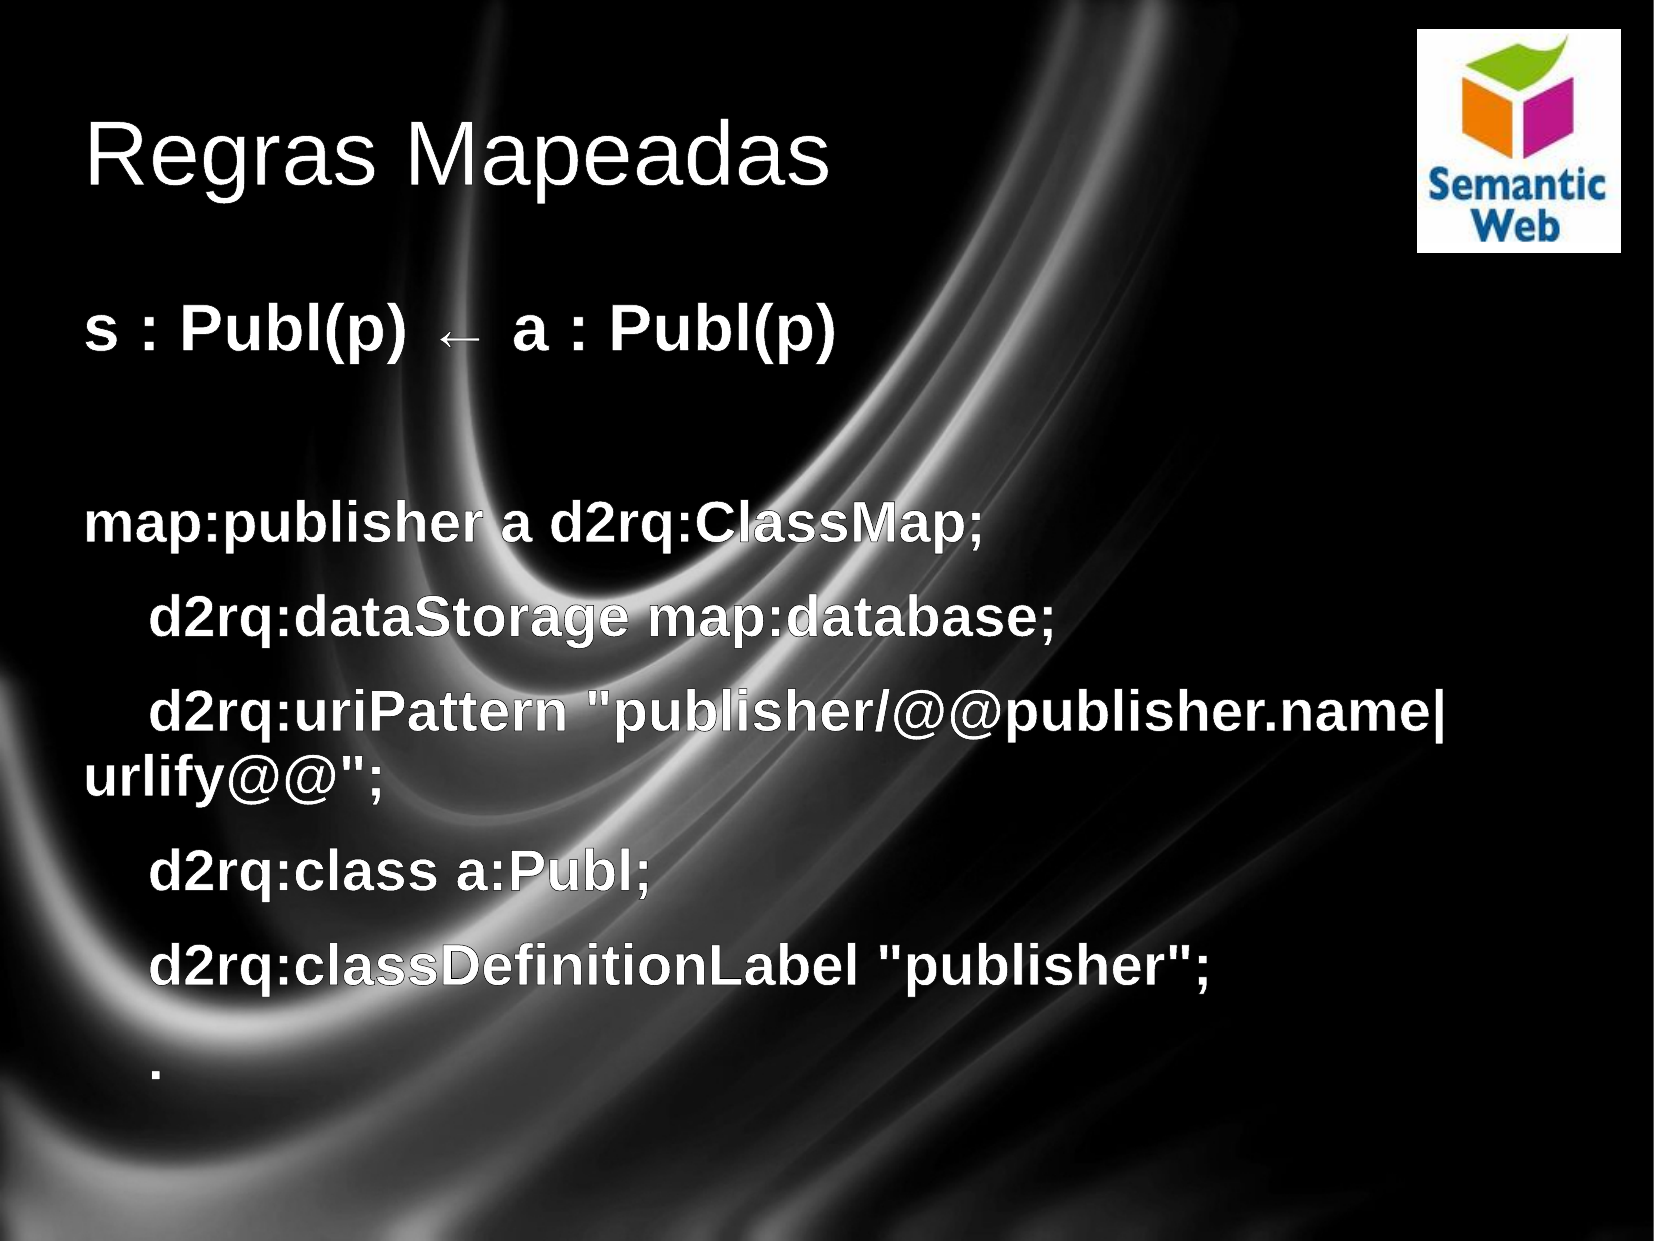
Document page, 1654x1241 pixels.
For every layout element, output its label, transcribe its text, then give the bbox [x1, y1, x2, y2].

list s : Publ(p) ← a : Publ(p) map:publisher a d2rq:ClassMap; d2rq:dataStorage map:database; d2rq:uriPattern "publisher/@@publisher.name|urlify@@"; d2rq:class a:Publ; d2rq:classDefinitionLabel "publisher"; . [82, 290, 1571, 1109]
title Regras Mapeadas [82, 49, 1359, 257]
picture [0, 0, 1654, 1241]
